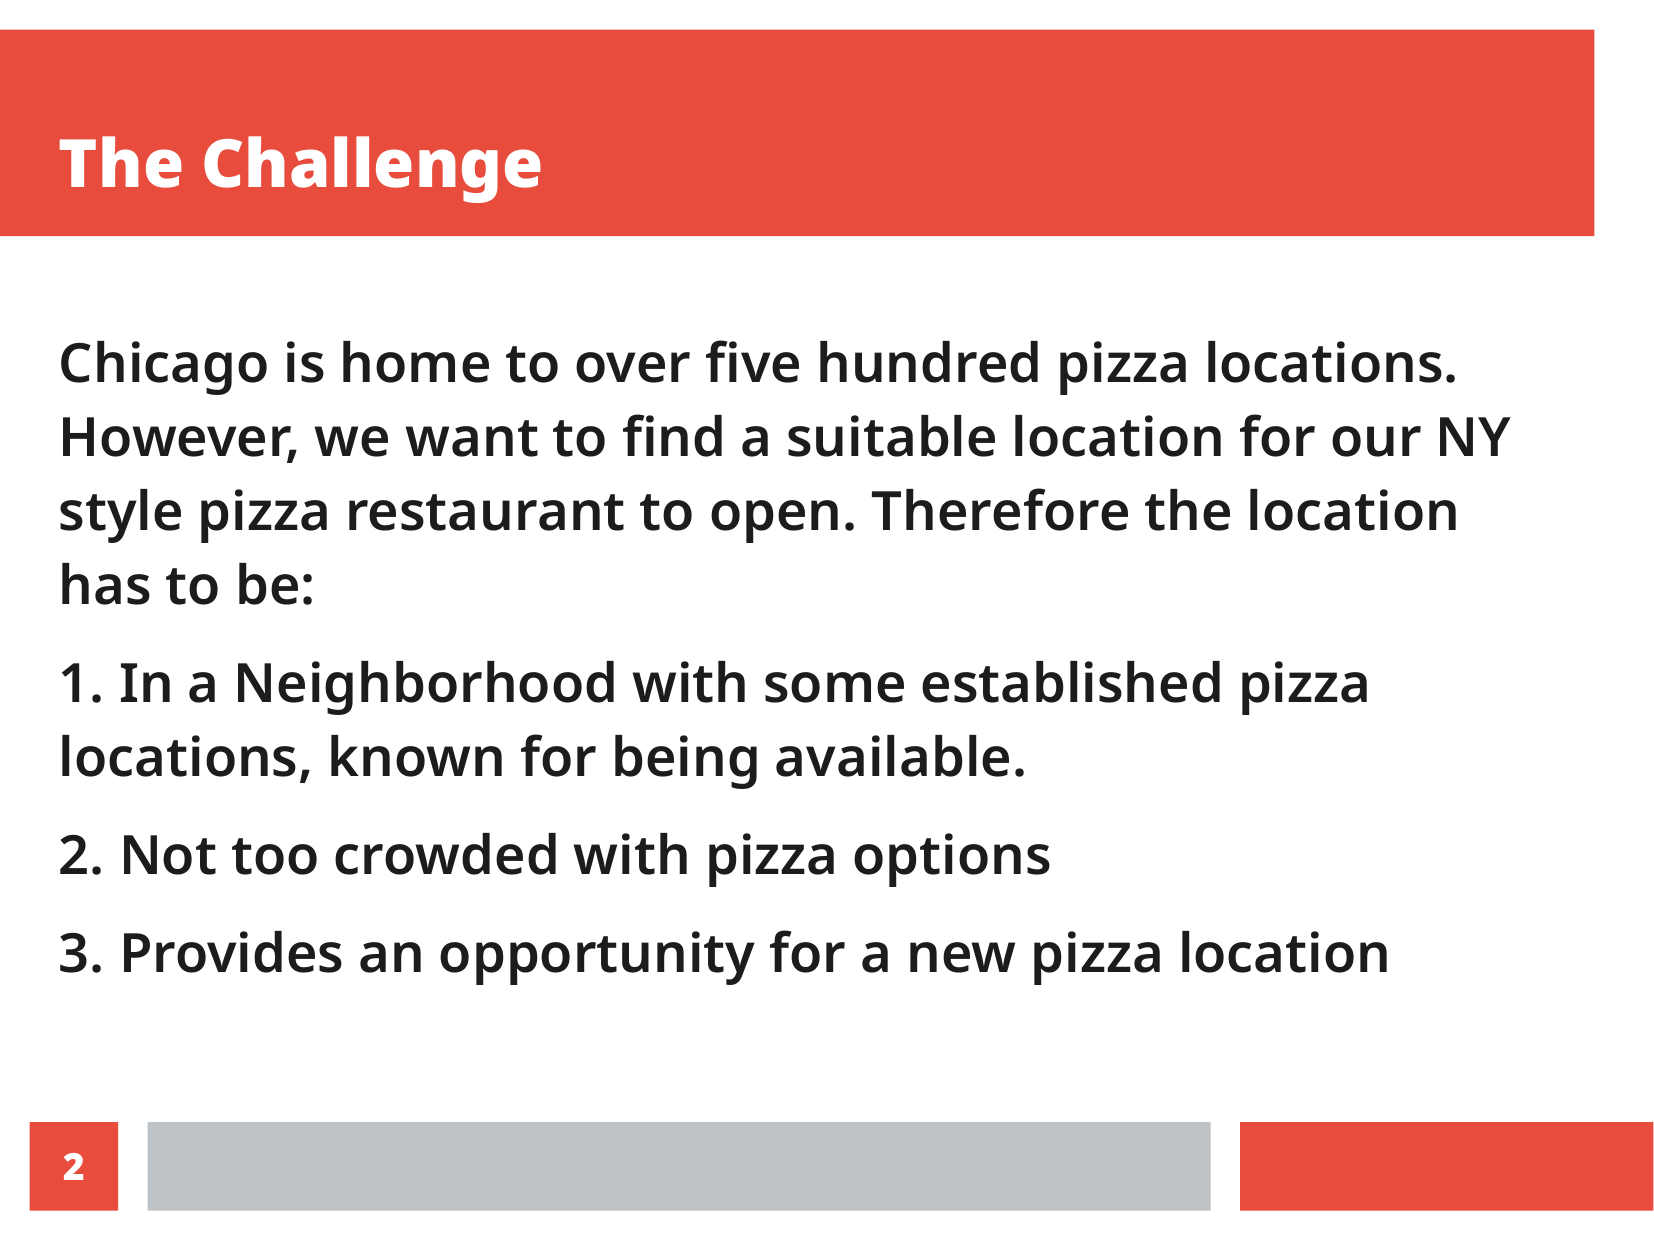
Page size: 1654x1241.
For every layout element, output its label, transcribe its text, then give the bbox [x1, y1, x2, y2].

list Chicago is home to over five hundred pizza locations. However, we want to find a suitable location for our NY style pizza restaurant to open. Therefore the location has to be: 1. In a Neighborhood with some established pizza locations, known for being available. 2. Not too crowded with pizza options 3. Provides an opportunity for a new pizza location [59, 324, 1565, 1093]
title The Challenge [59, 59, 1595, 207]
